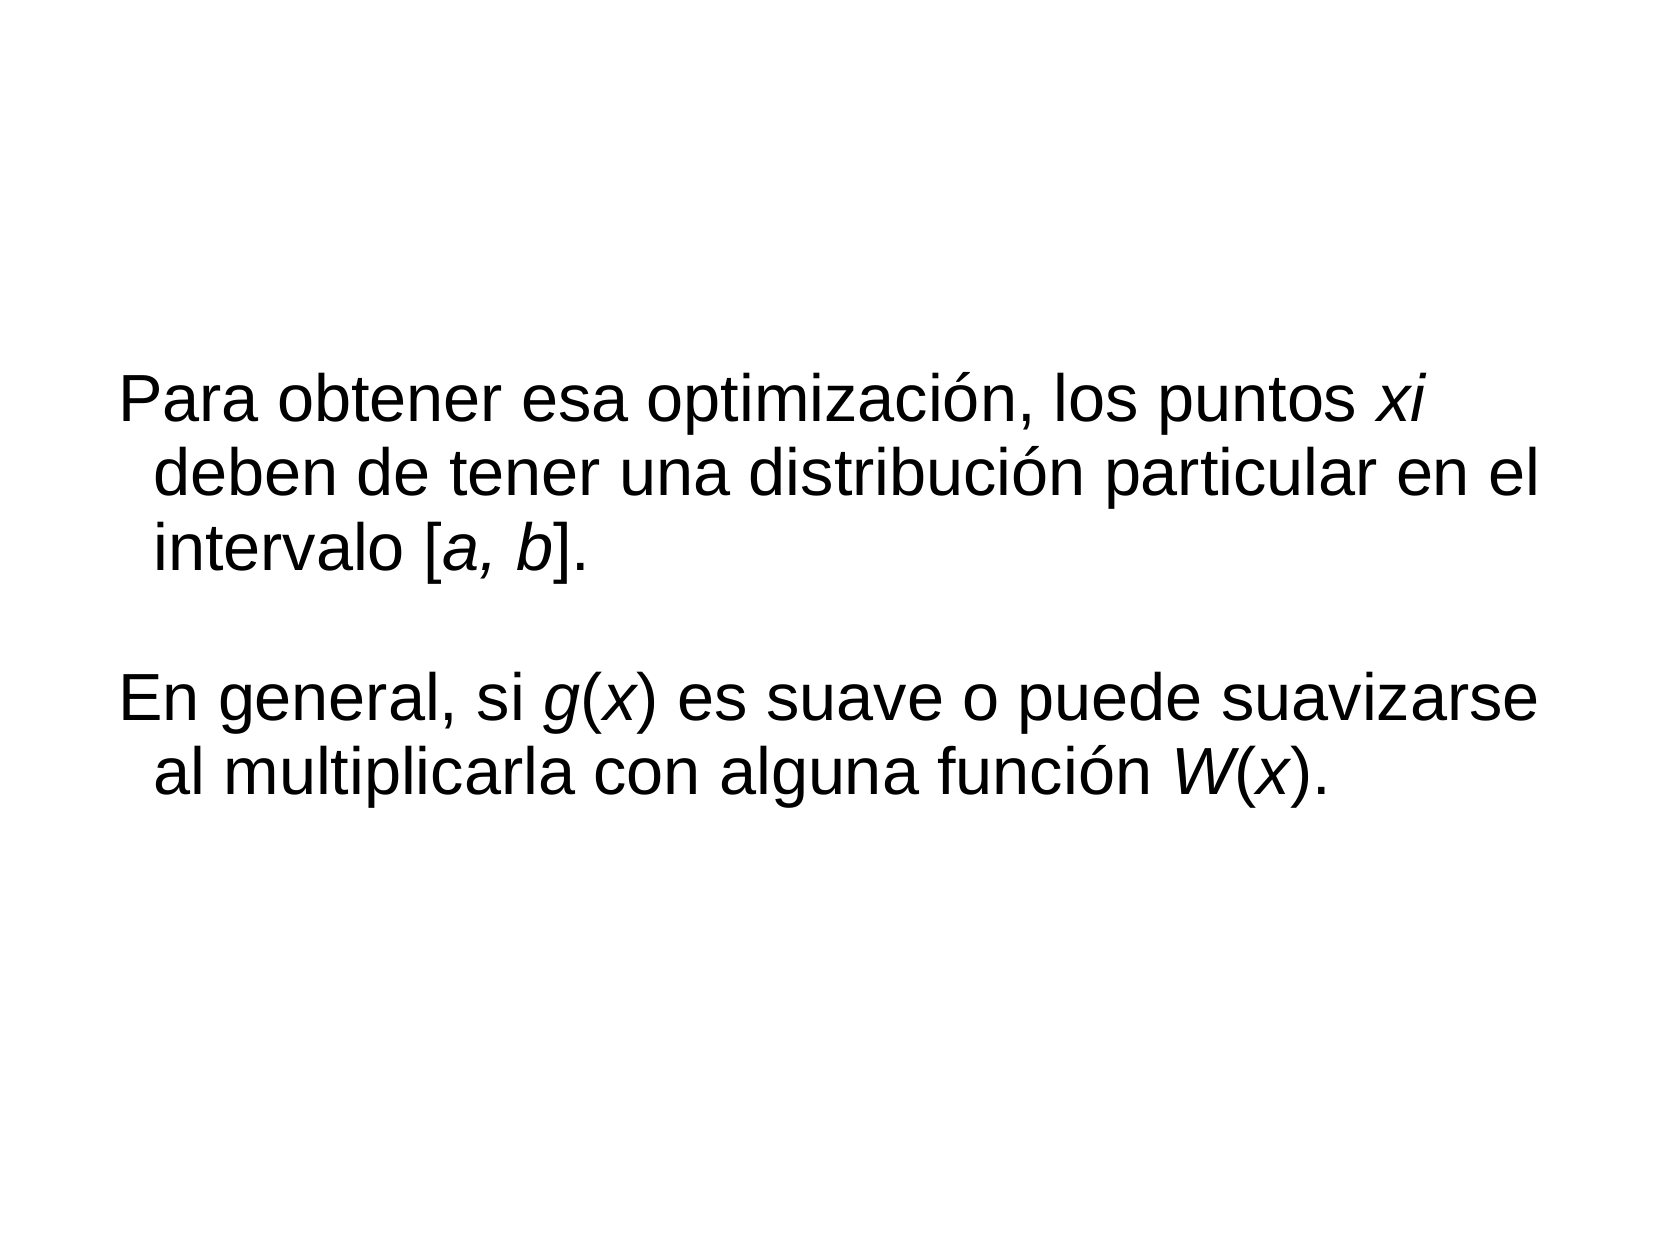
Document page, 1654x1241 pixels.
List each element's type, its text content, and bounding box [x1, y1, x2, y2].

subtitle Para obtener esa optimización, los puntos xi deben de tener una distribución particular en el intervalo [a, b]. En general, si g(x) es suave o puede suavizarse al multiplicarla con alguna función W(x). [82, 285, 1571, 810]
